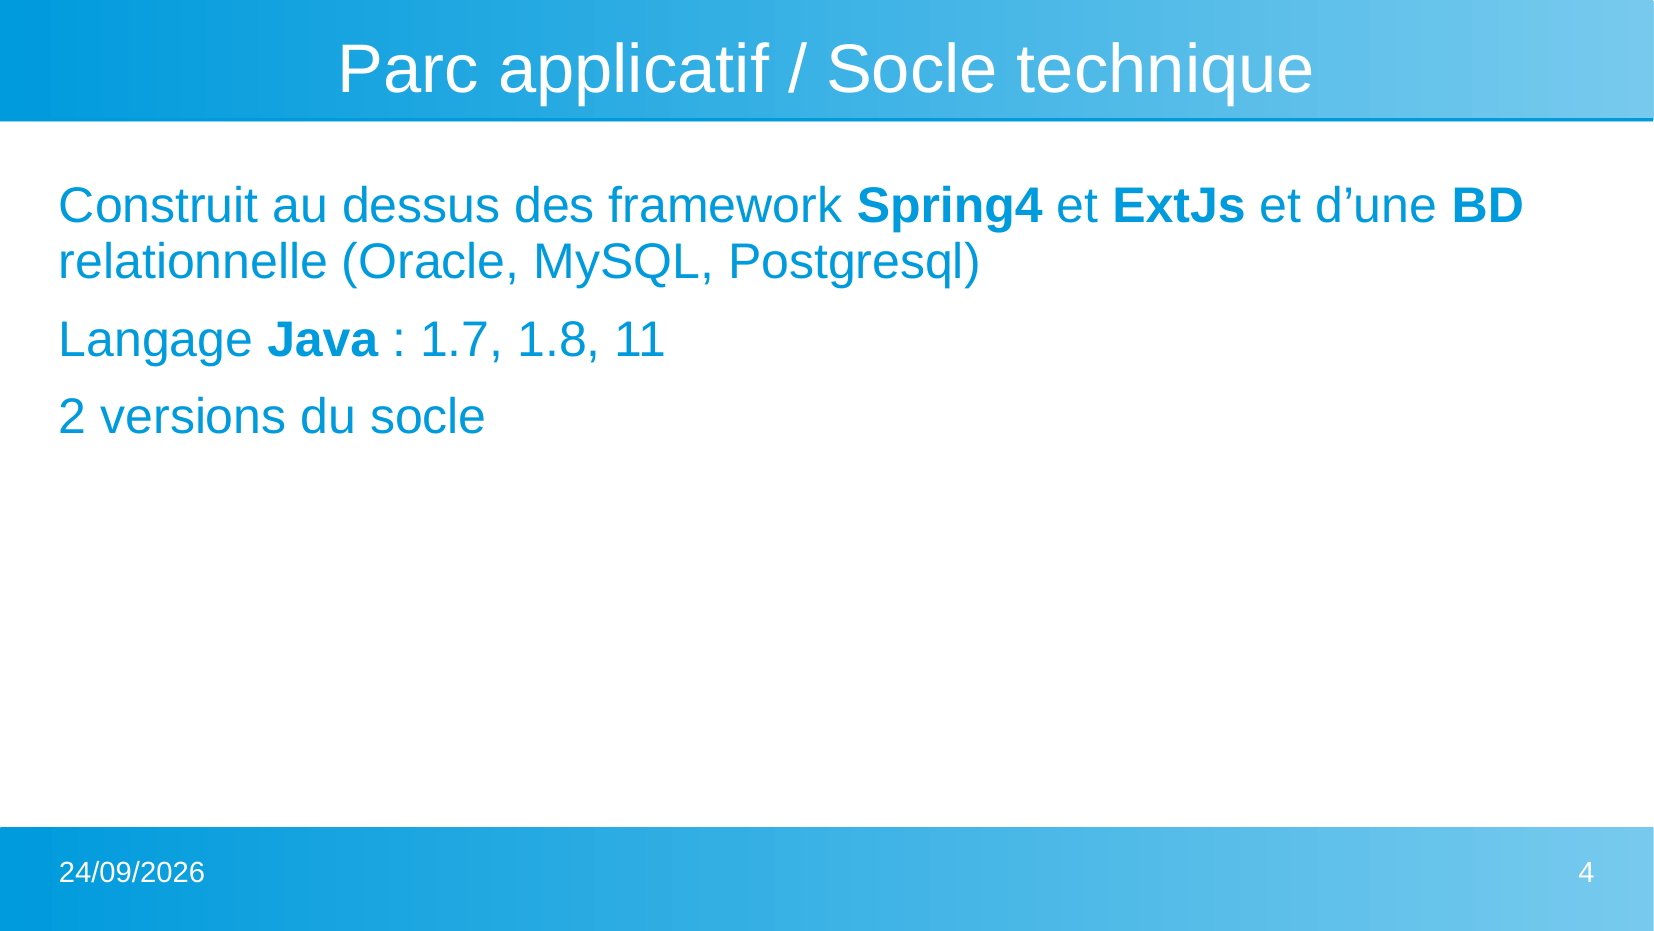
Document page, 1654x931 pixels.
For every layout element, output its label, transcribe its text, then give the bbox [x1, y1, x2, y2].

title Parc applicatif / Socle technique [59, 29, 1595, 108]
list Construit au dessus des framework Spring4 et ExtJs et d’une BD relationnelle (Oracle, MySQL, Postgresql) Langage Java : 1.7, 1.8, 11 2 versions du socle [59, 177, 1595, 768]
